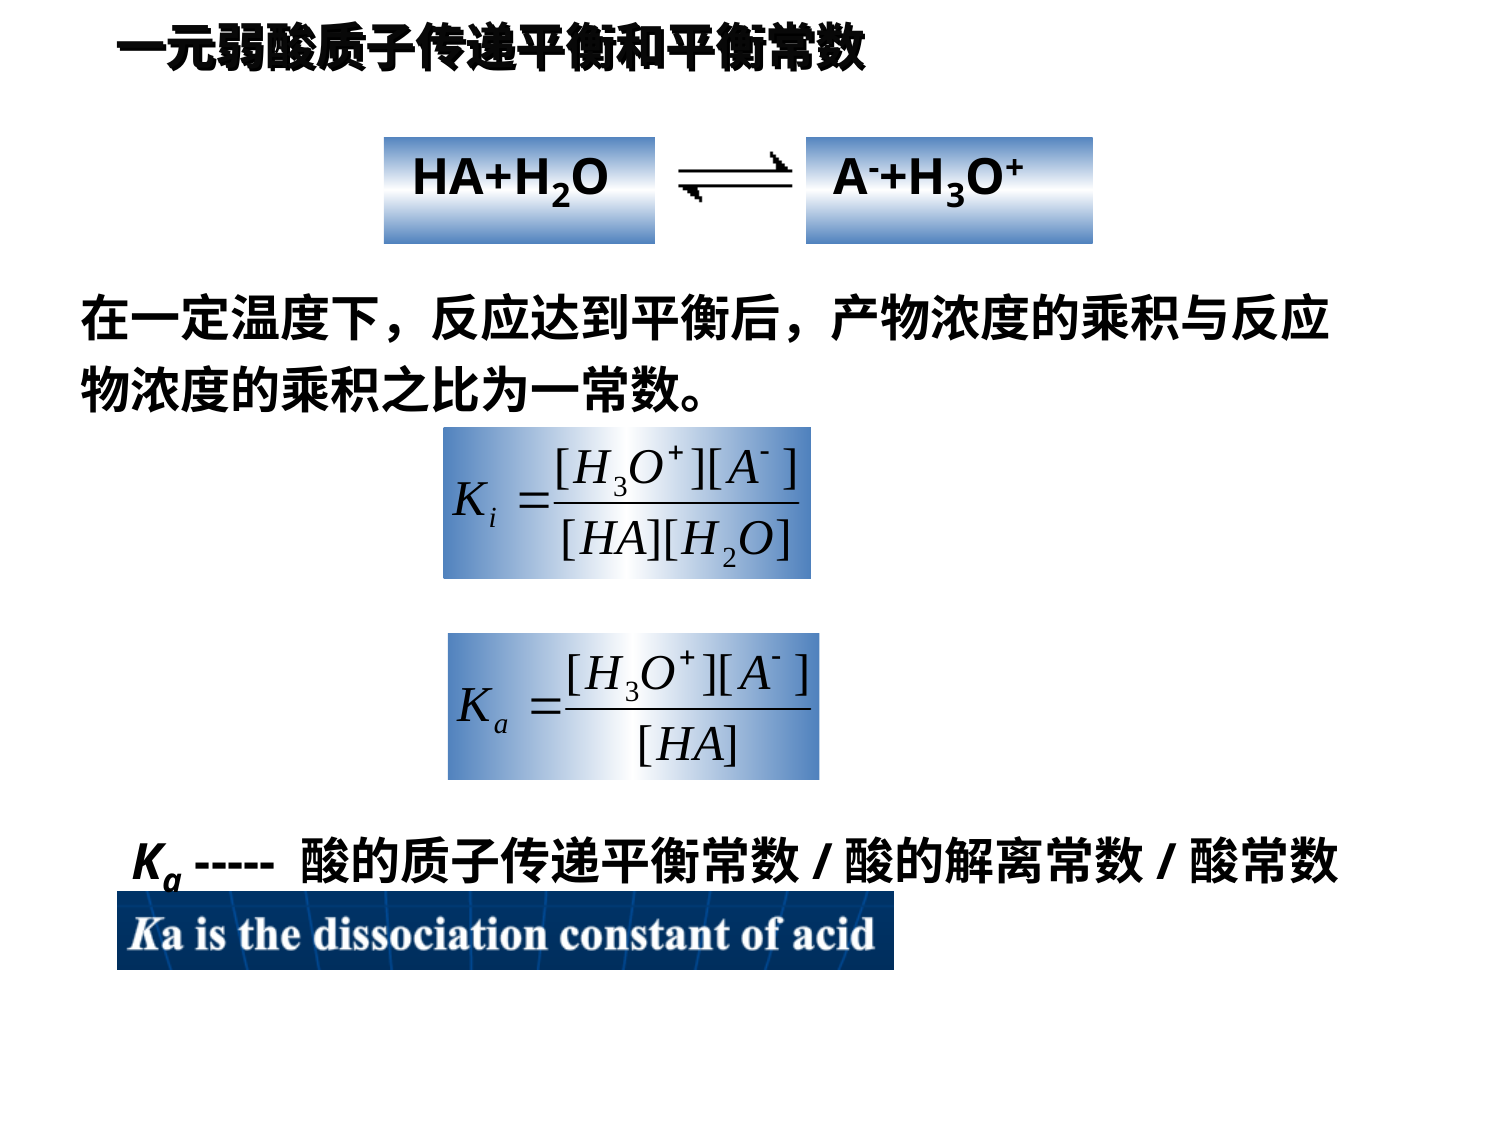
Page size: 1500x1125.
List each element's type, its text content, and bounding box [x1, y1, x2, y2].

picture [117, 893, 894, 970]
text_box 一元弱酸质子传递平衡和平衡常数 [100, 7, 1129, 84]
text_box A-+H3O+ [806, 137, 1093, 244]
chart [447, 633, 820, 780]
text_box HA+H2O [383, 137, 655, 244]
text_box Ka ----- 酸的质子传递平衡常数/酸的解离常数/酸常数 [116, 822, 1442, 893]
text_box 在一定温度下，反应达到平衡后，产物浓度的乘积与反应物浓度的乘积之比为一常数。 [64, 267, 1378, 428]
chart [443, 427, 811, 578]
chart [655, 137, 806, 244]
